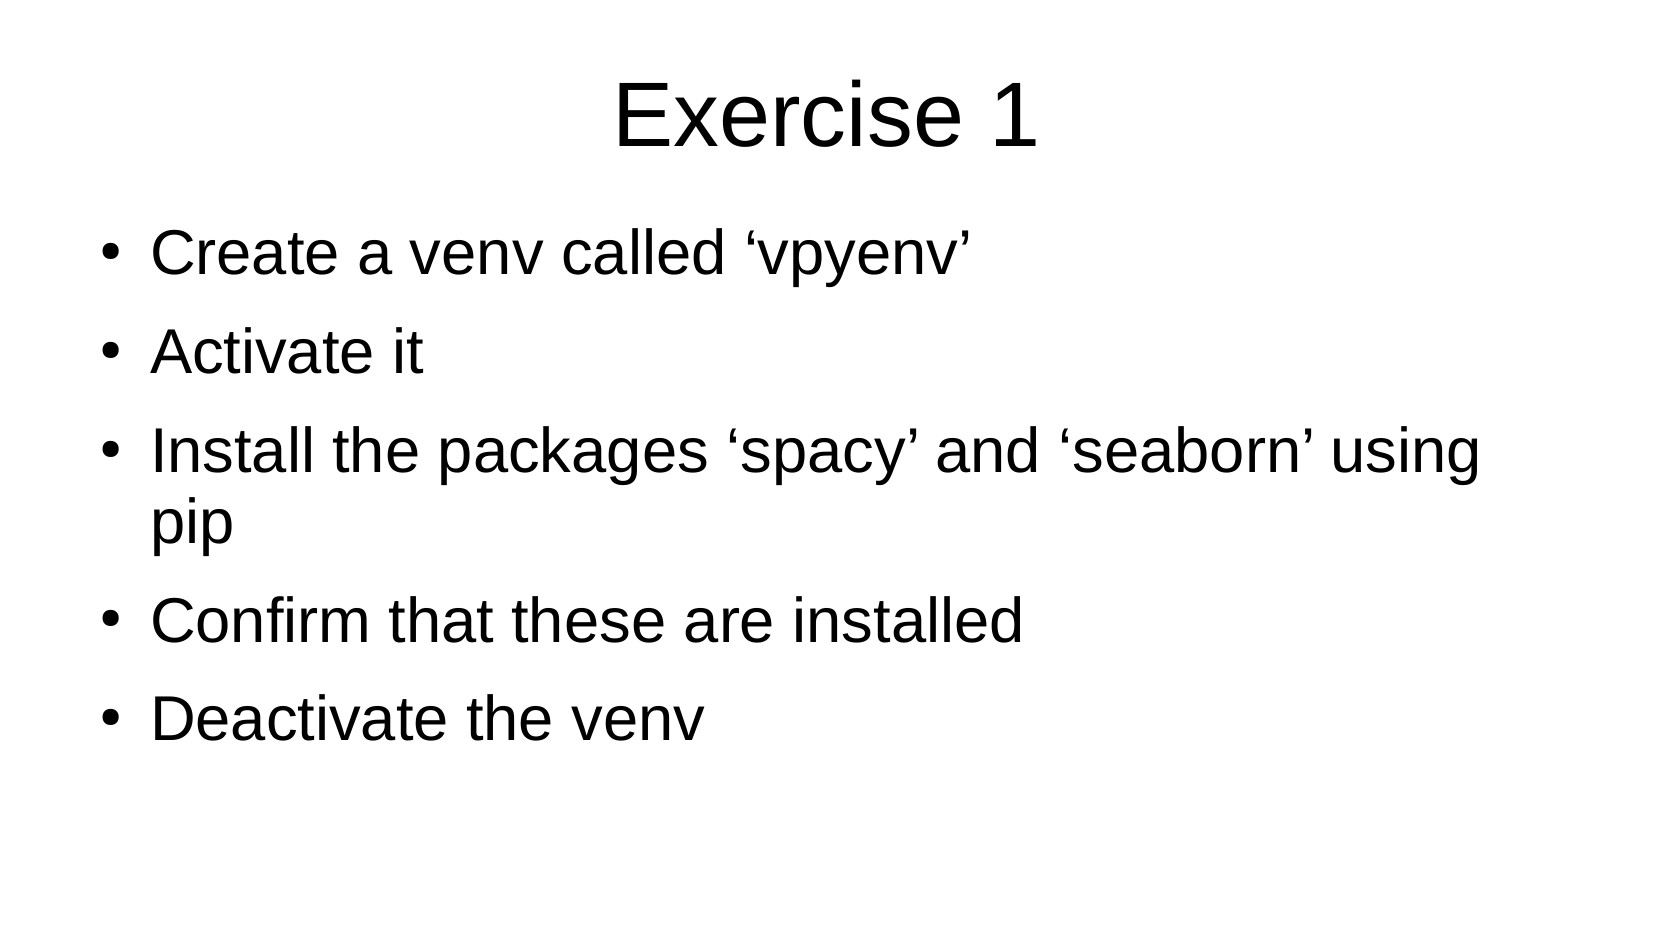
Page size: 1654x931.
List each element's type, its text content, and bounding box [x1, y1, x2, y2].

list Create a venv called ‘vpyenv’ Activate it Install the packages ‘spacy’ and ‘seaborn’ using pip Confirm that these are installed Deactivate the venv [82, 217, 1571, 758]
title Exercise 1 [82, 37, 1571, 193]
